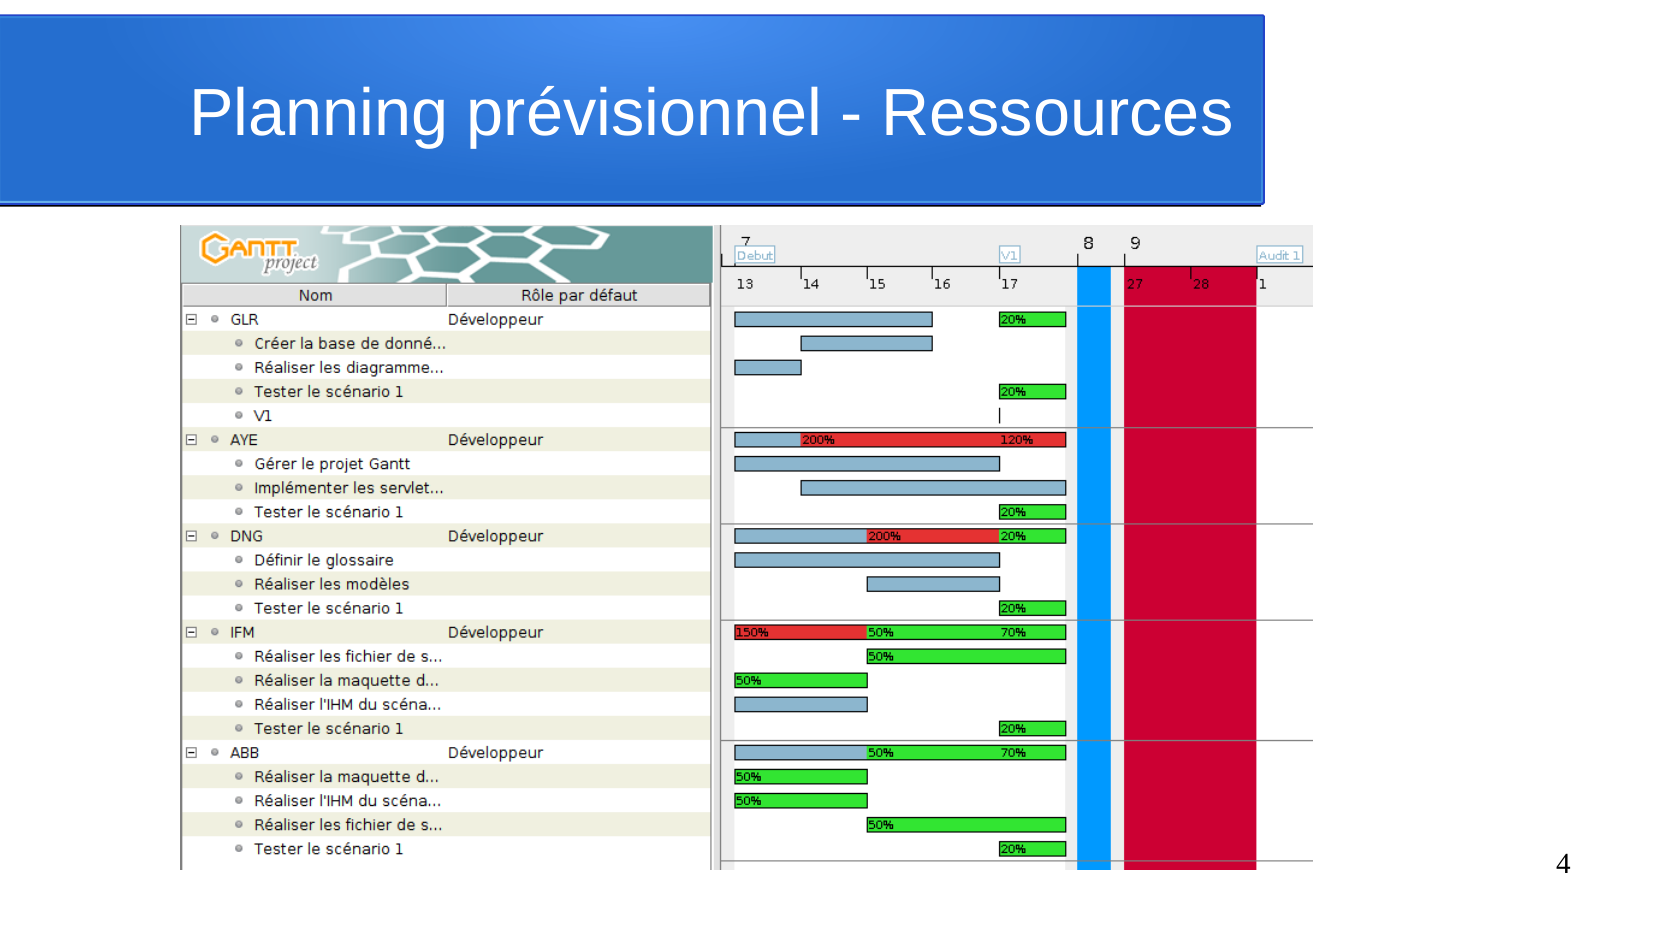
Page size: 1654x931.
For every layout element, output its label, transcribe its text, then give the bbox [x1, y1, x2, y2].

picture [180, 225, 1313, 871]
title Planning prévisionnel - Ressources [82, 35, 1235, 189]
